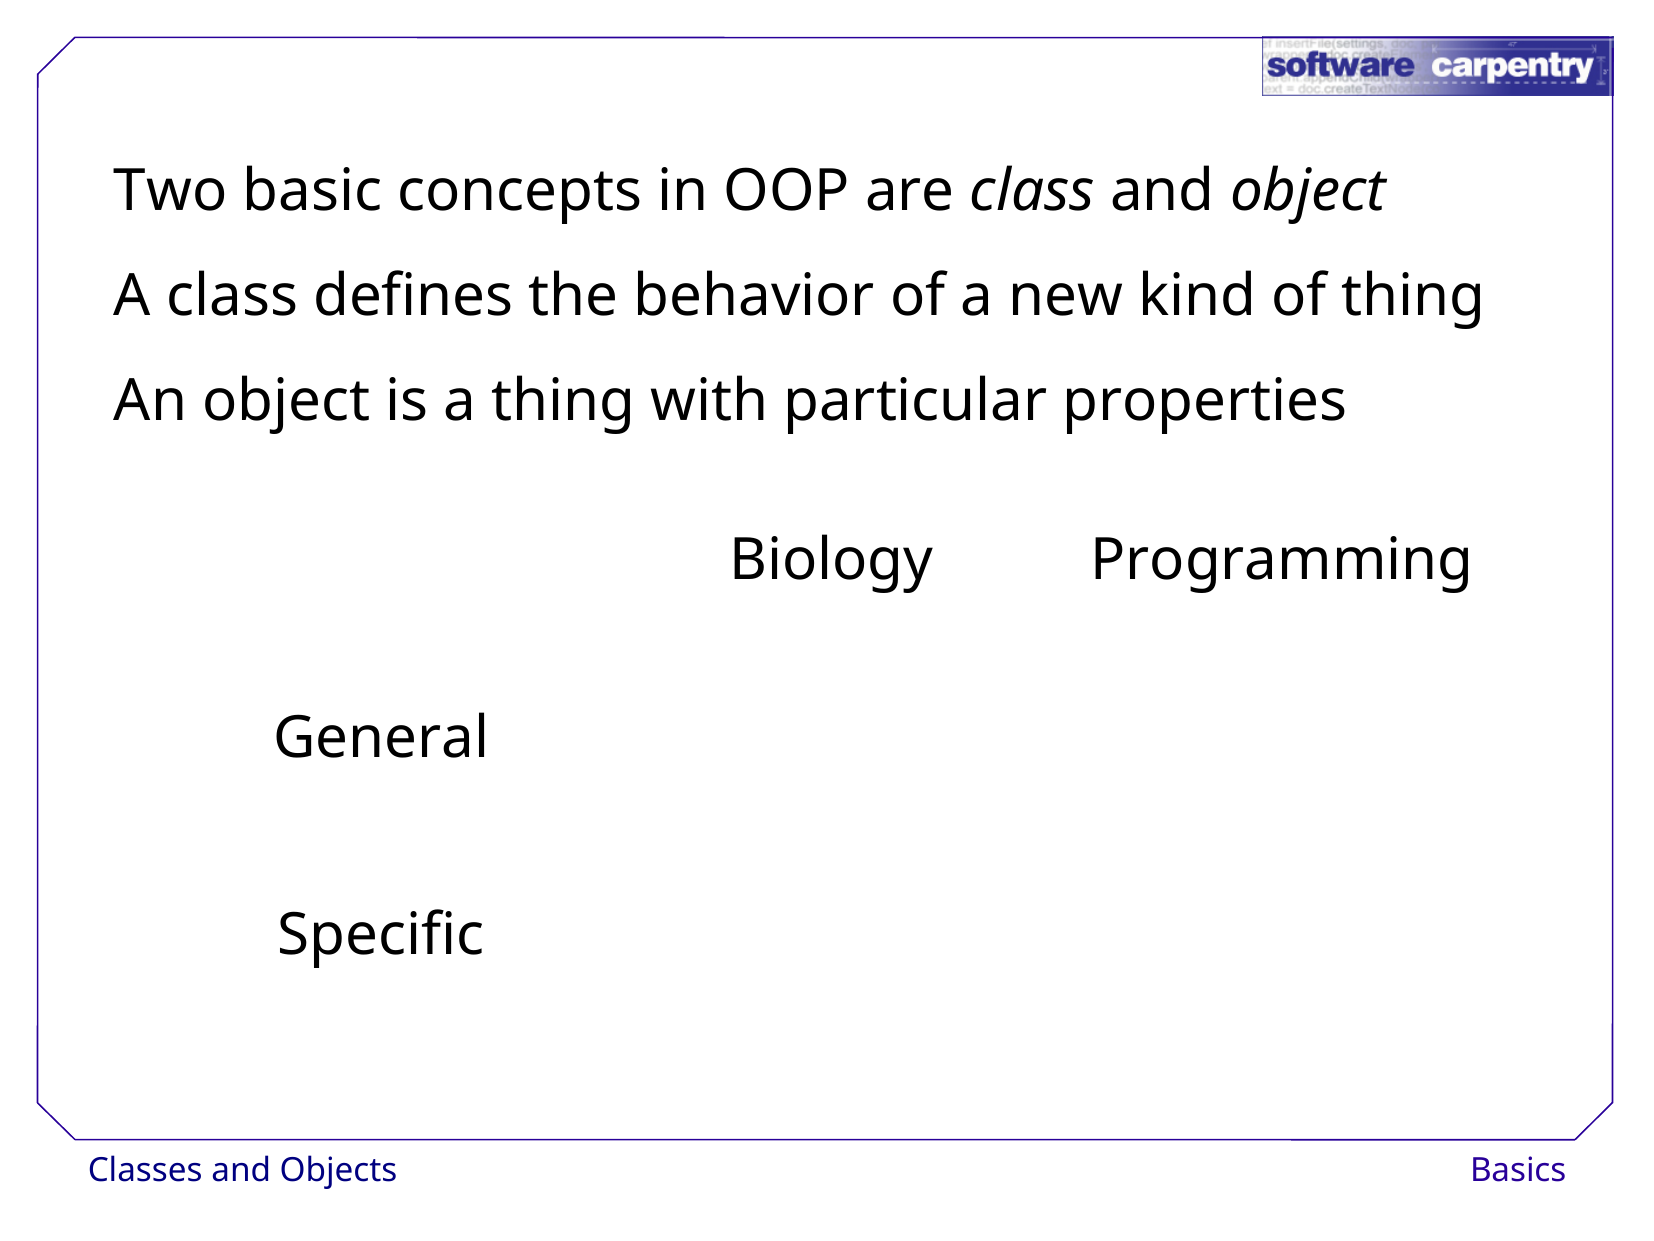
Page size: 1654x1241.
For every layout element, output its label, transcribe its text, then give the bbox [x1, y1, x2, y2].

table_cell Specific [156, 837, 606, 1034]
table_cell [606, 837, 1057, 1034]
table_cell General [156, 639, 606, 837]
table_cell [1057, 639, 1507, 837]
table_header [156, 481, 606, 639]
text_box Two basic concepts in OOP are class and object A class defines the behavior of a new kind of thing An object is a thing with particular properties [99, 109, 1517, 440]
table_header Programming [1057, 481, 1507, 639]
picture [1262, 36, 1614, 96]
table_cell [606, 639, 1057, 837]
table_cell [1057, 837, 1507, 1034]
table_header Biology [606, 481, 1057, 639]
